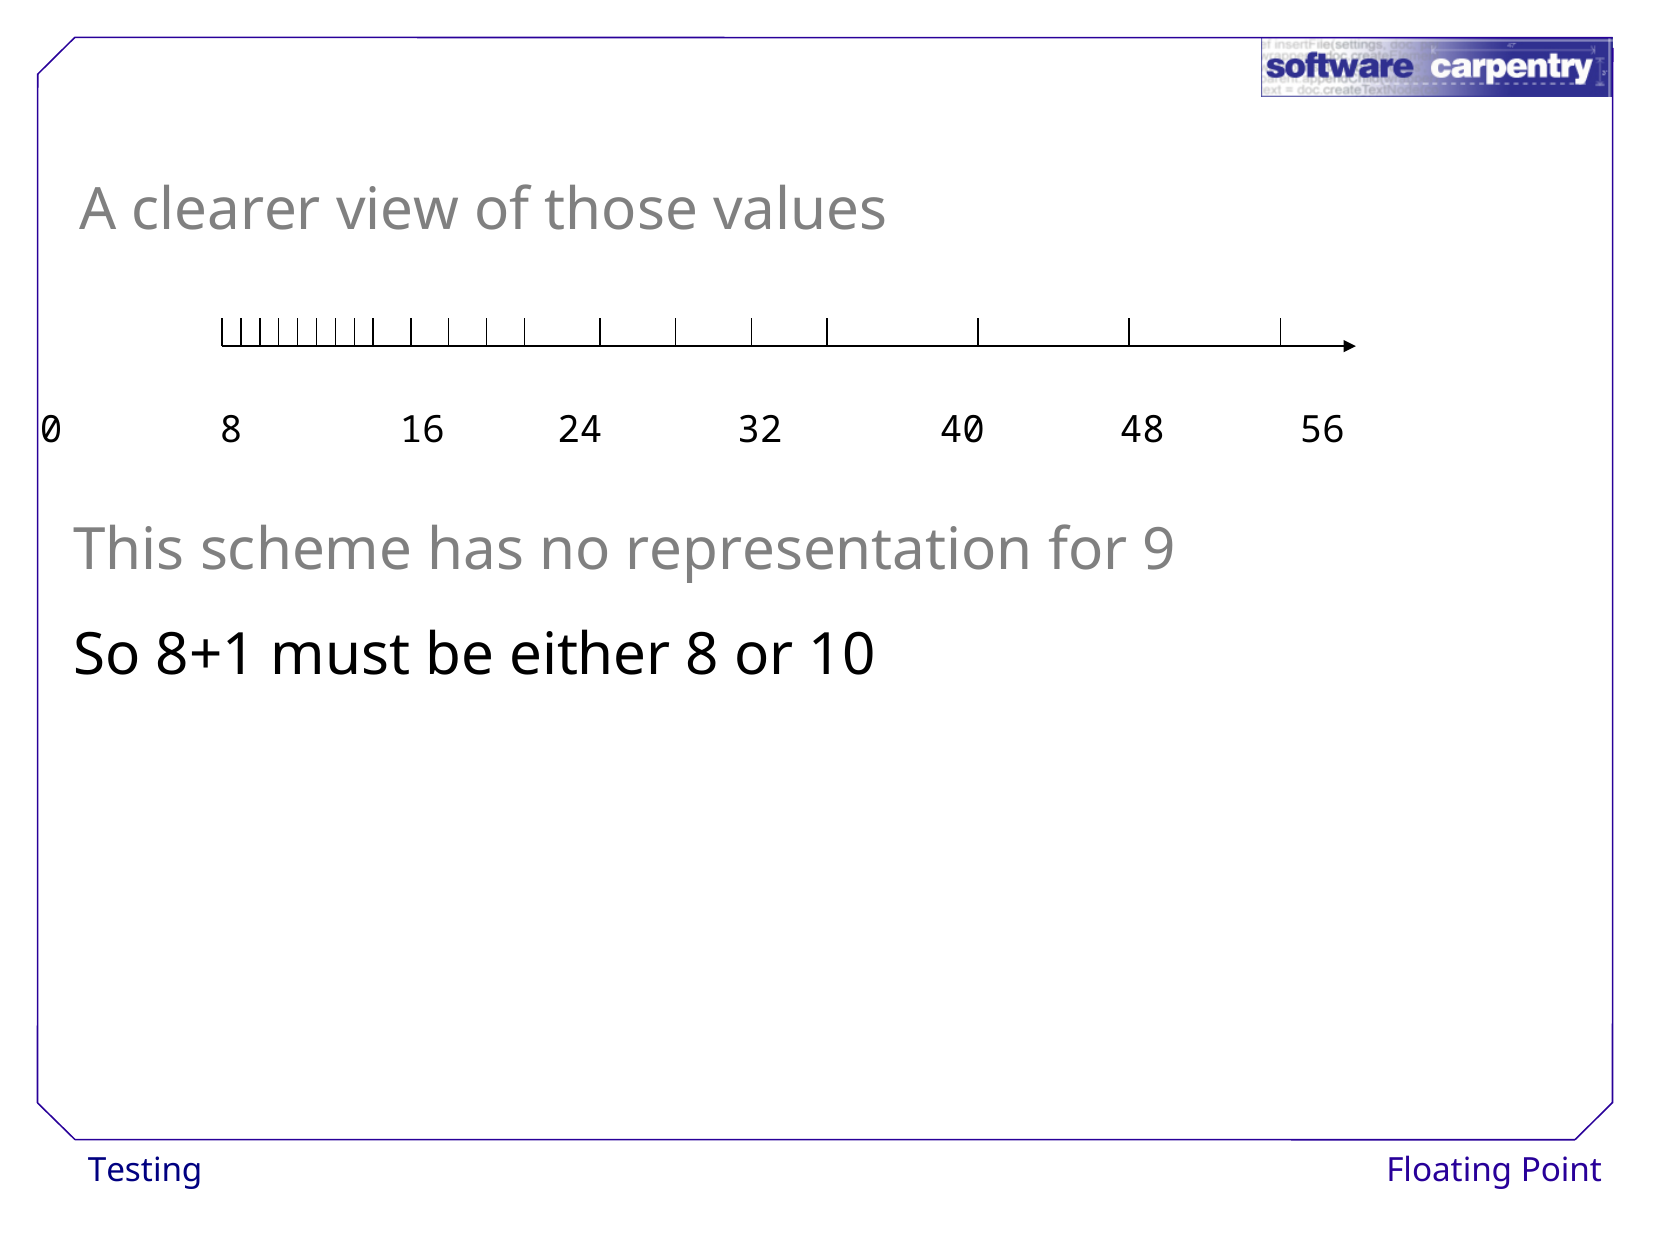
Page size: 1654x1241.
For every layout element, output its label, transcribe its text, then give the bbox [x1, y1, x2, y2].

text_box This scheme has no representation for 9 So 8+1 must be either 8 or 10 [58, 468, 1341, 694]
text_box 0 8 16 24 32 40 48 56 [25, 374, 1510, 458]
text_box A clearer view of those values [64, 128, 1053, 250]
picture [1261, 39, 1613, 97]
